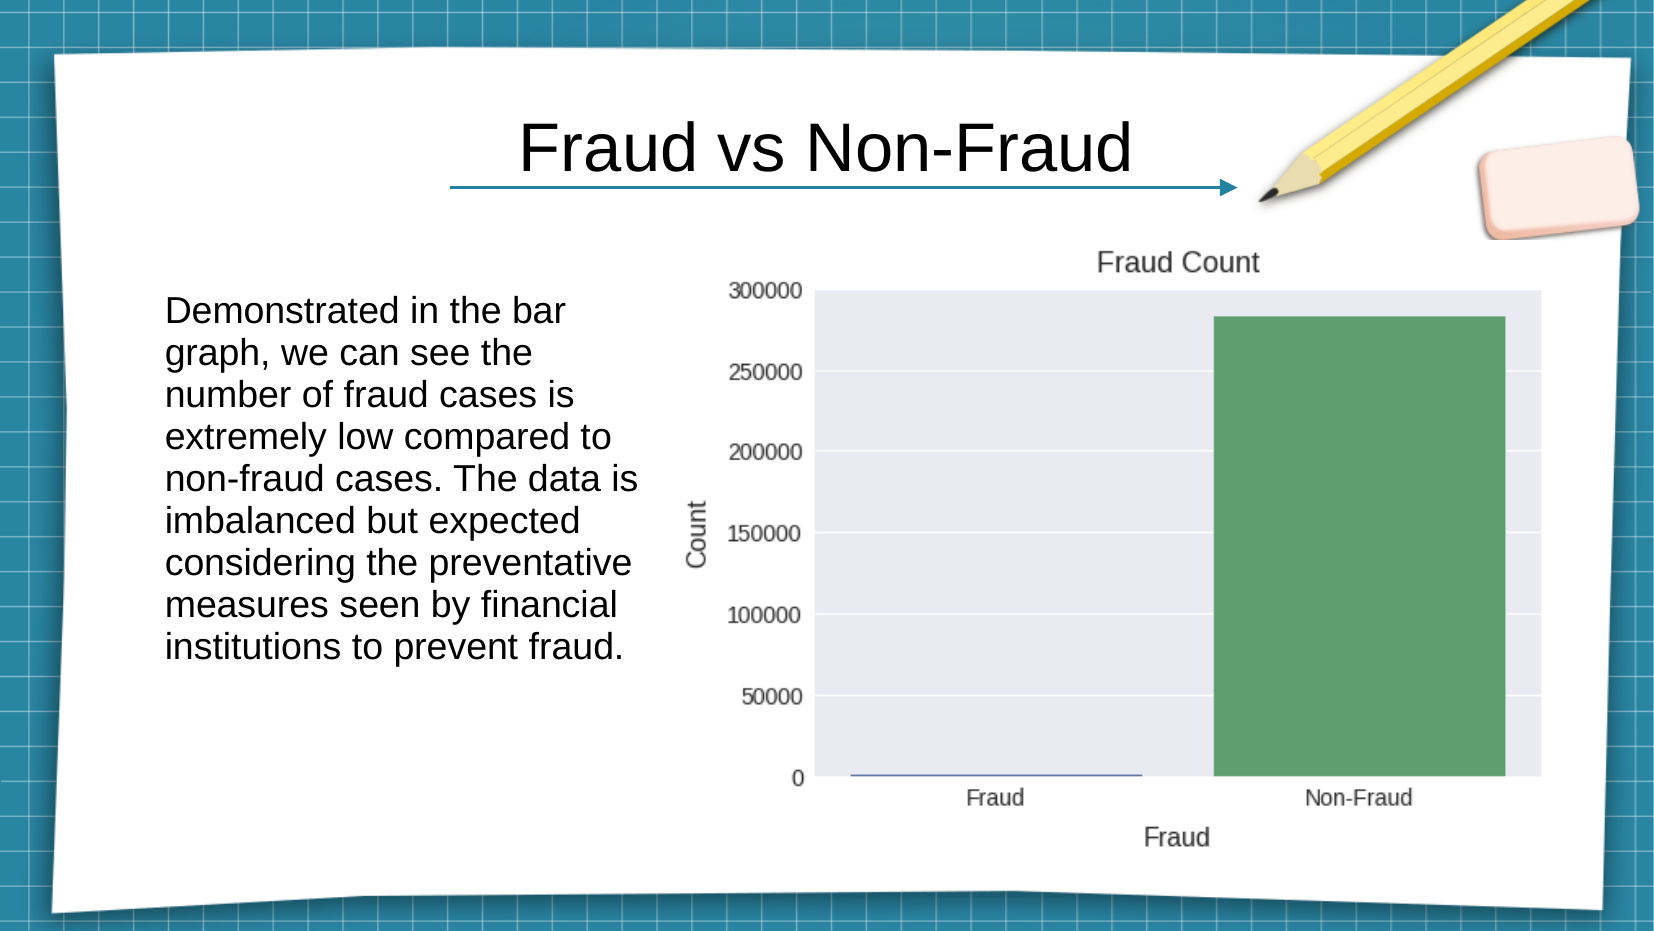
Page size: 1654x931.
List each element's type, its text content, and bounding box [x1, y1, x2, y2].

picture [0, 0, 1654, 931]
text_box Demonstrated in the bar graph, we can see the number of fraud cases is extremely low compared to non-fraud cases. The data is imbalanced but expected considering the preventative measures seen by financial institutions to prevent fraud. [150, 282, 675, 676]
title Fraud vs Non-Fraud [82, 69, 1571, 226]
